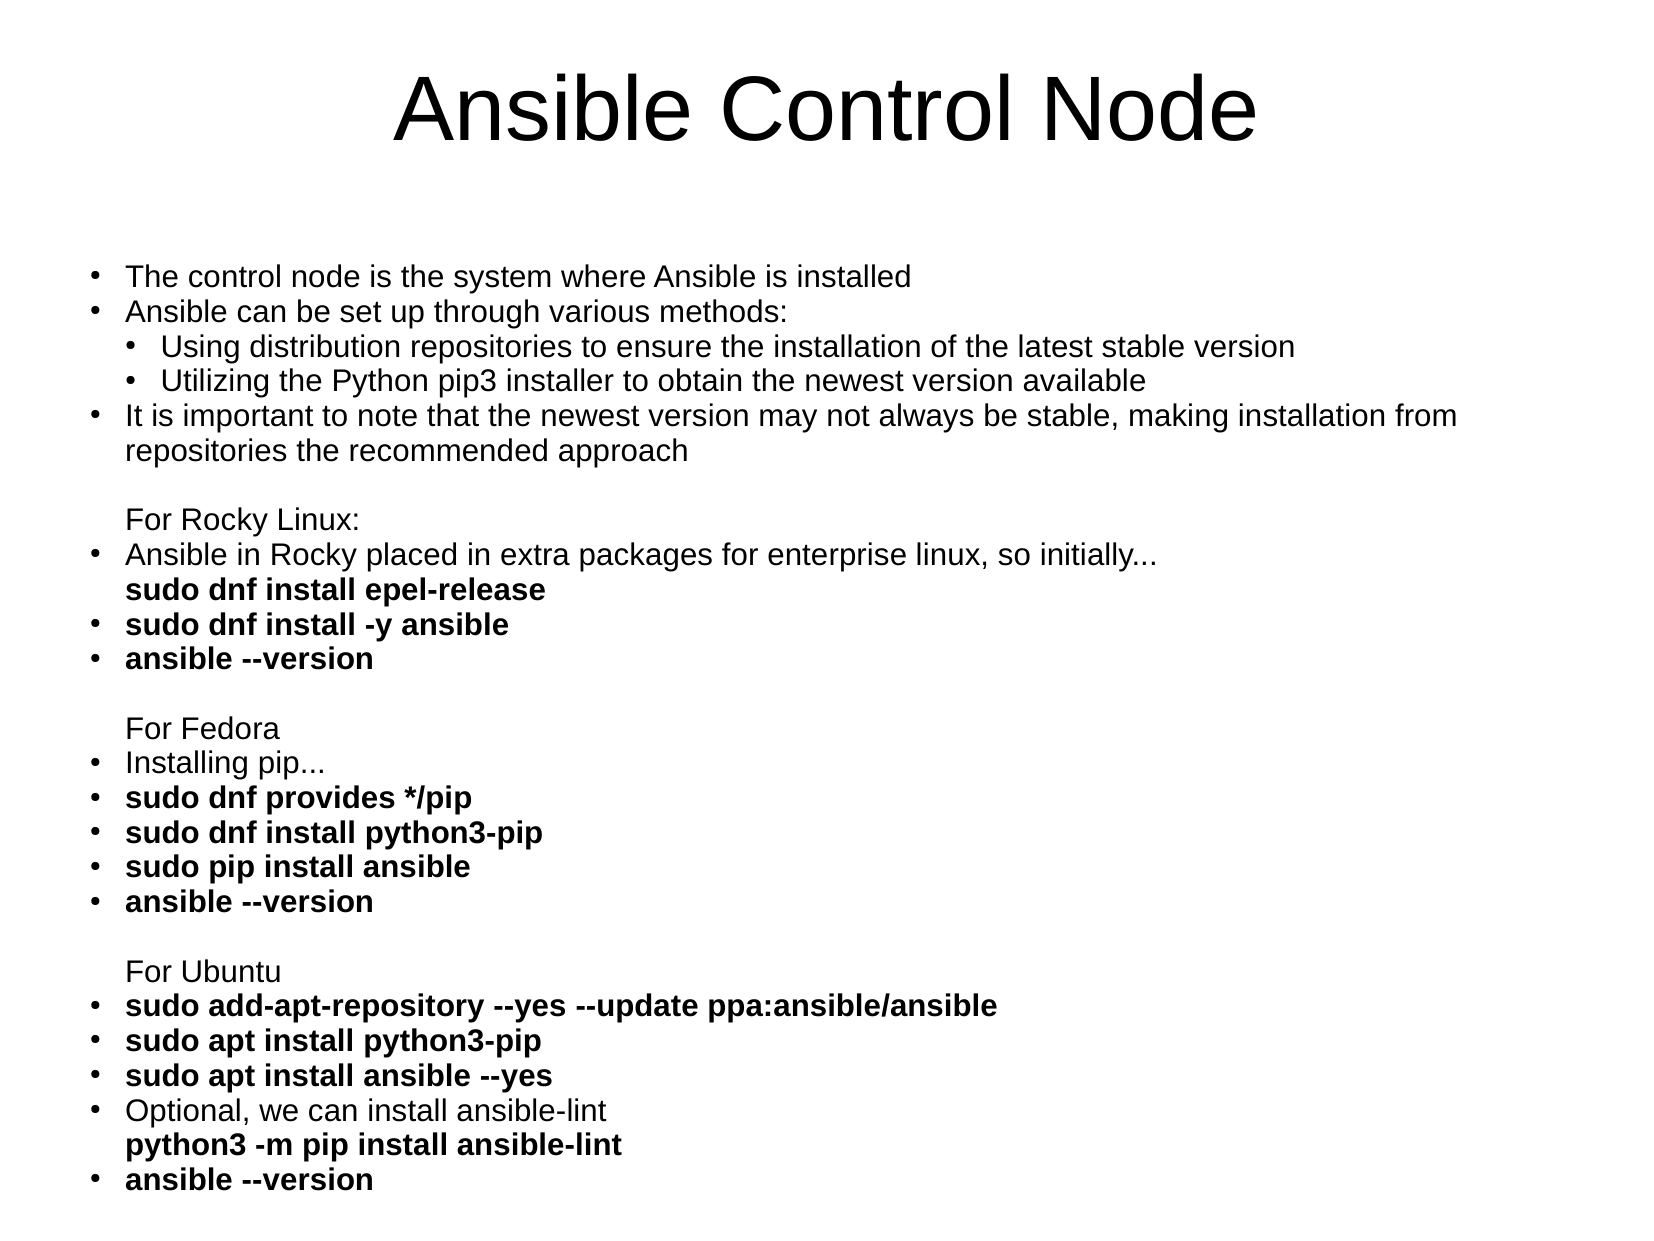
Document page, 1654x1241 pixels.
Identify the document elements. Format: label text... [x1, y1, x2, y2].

title Ansible Control Node [82, 0, 1571, 208]
text_box The control node is the system where Ansible is installed Ansible can be set up through various methods: Using distribution repositories to ensure the installation of the latest stable version Utilizing the Python pip3 installer to obtain the newest version available It is important to note that the newest version may not always be stable, making installation from repositories the recommended approach For Rocky Linux: Ansible in Rocky placed in extra packages for enterprise linux, so initially... sudo dnf install epel-release sudo dnf install -y ansible ansible --version For Fedora Installing pip... sudo dnf provides */pip sudo dnf install python3-pip sudo pip install ansible ansible --version For Ubuntu sudo add-apt-repository --yes --update ppa:ansible/ansible sudo apt install python3-pip sudo apt install ansible --yes Optional, we can install ansible-lint python3 -m pip install ansible-lint ansible --version [75, 217, 1613, 1205]
